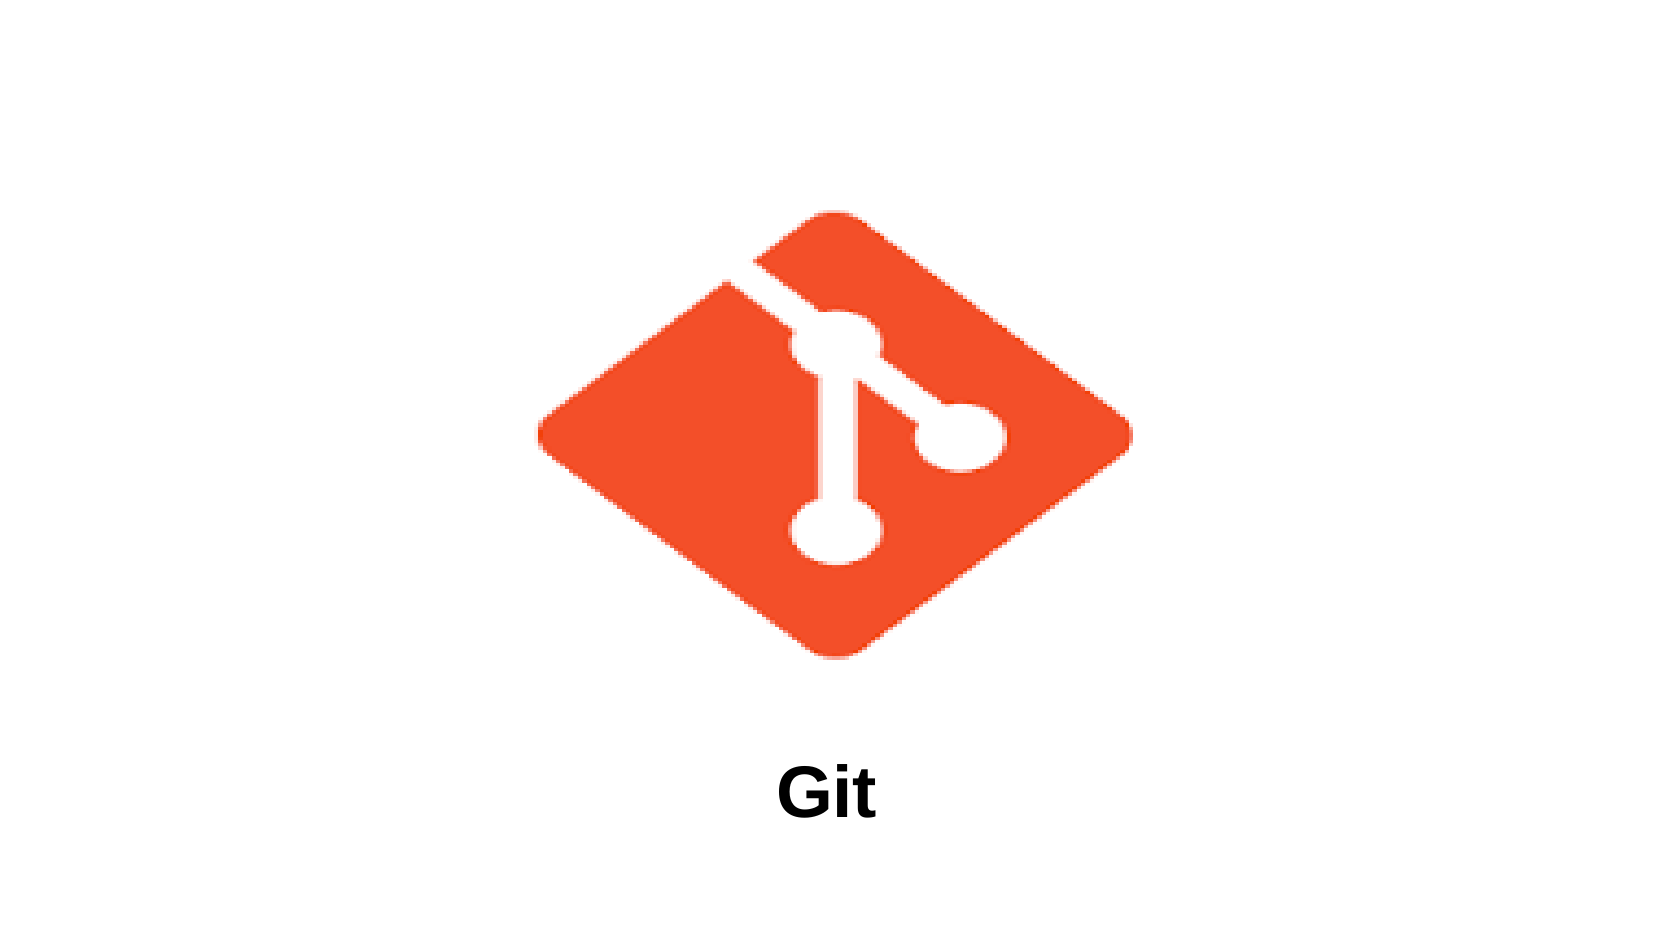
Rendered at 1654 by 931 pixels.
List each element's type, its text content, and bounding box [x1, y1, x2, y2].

title Git [278, 732, 1375, 844]
picture [482, 168, 1182, 693]
